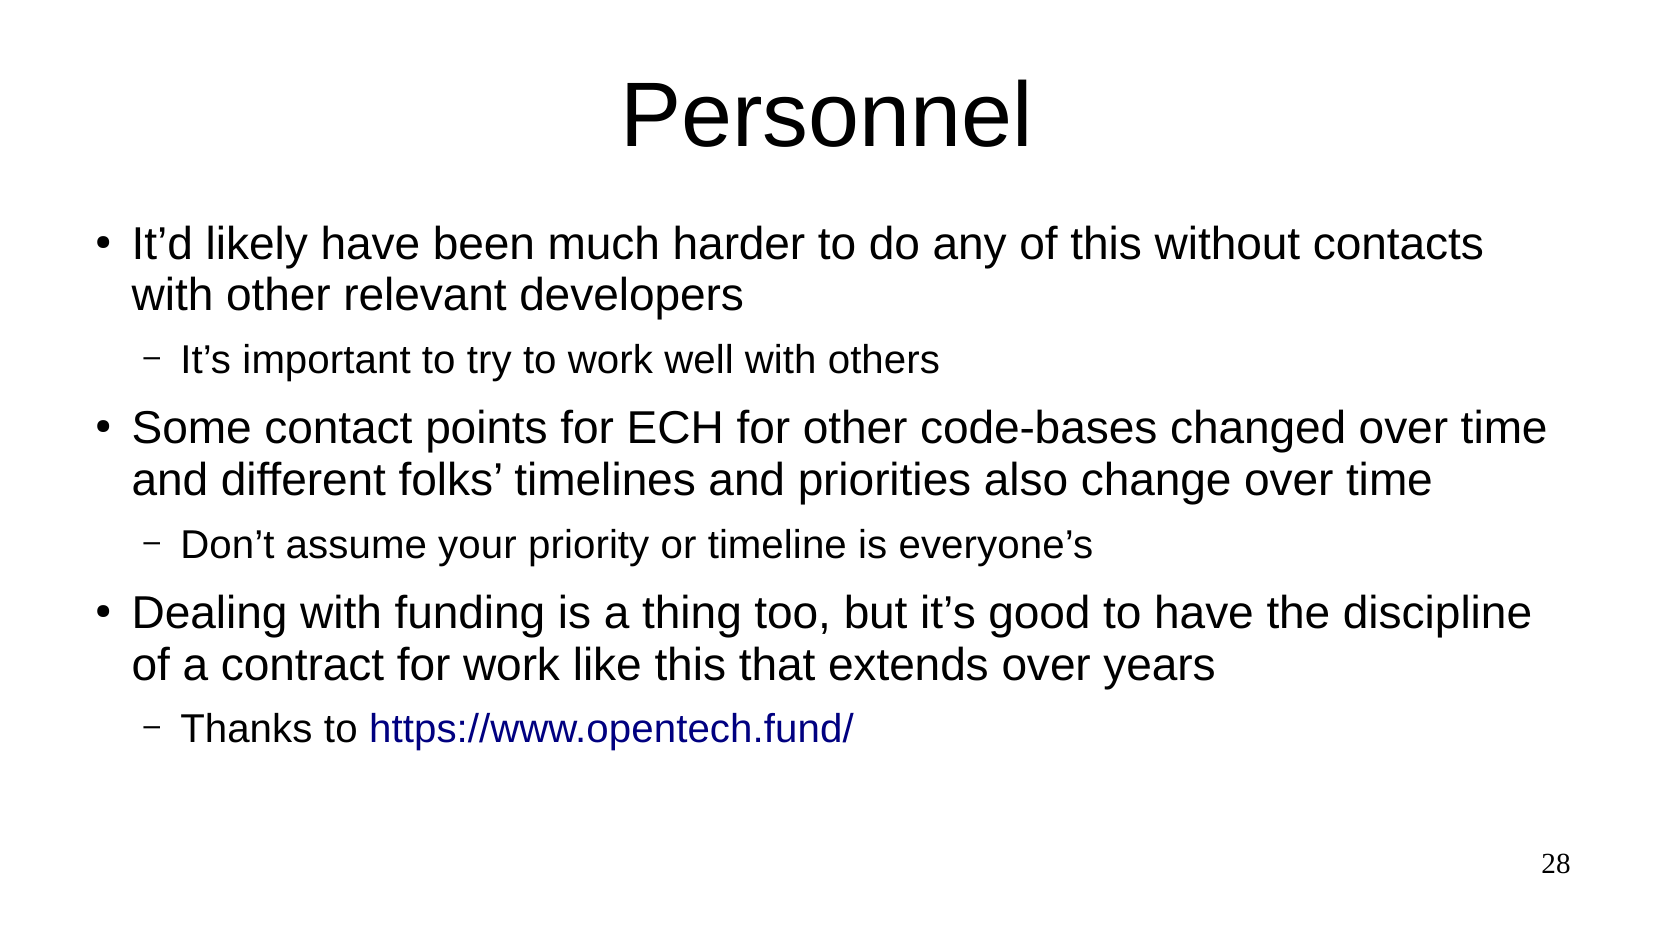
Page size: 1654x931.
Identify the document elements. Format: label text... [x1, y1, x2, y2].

title Personnel [82, 37, 1571, 193]
list It’d likely have been much harder to do any of this without contacts with other relevant developers It’s important to try to work well with others Some contact points for ECH for other code-bases changed over time and different folks’ timelines and priorities also change over time Don’t assume your priority or timeline is everyone’s Dealing with funding is a thing too, but it’s good to have the discipline of a contract for work like this that extends over years Thanks to https://www.opentech.fund/ [82, 217, 1571, 758]
